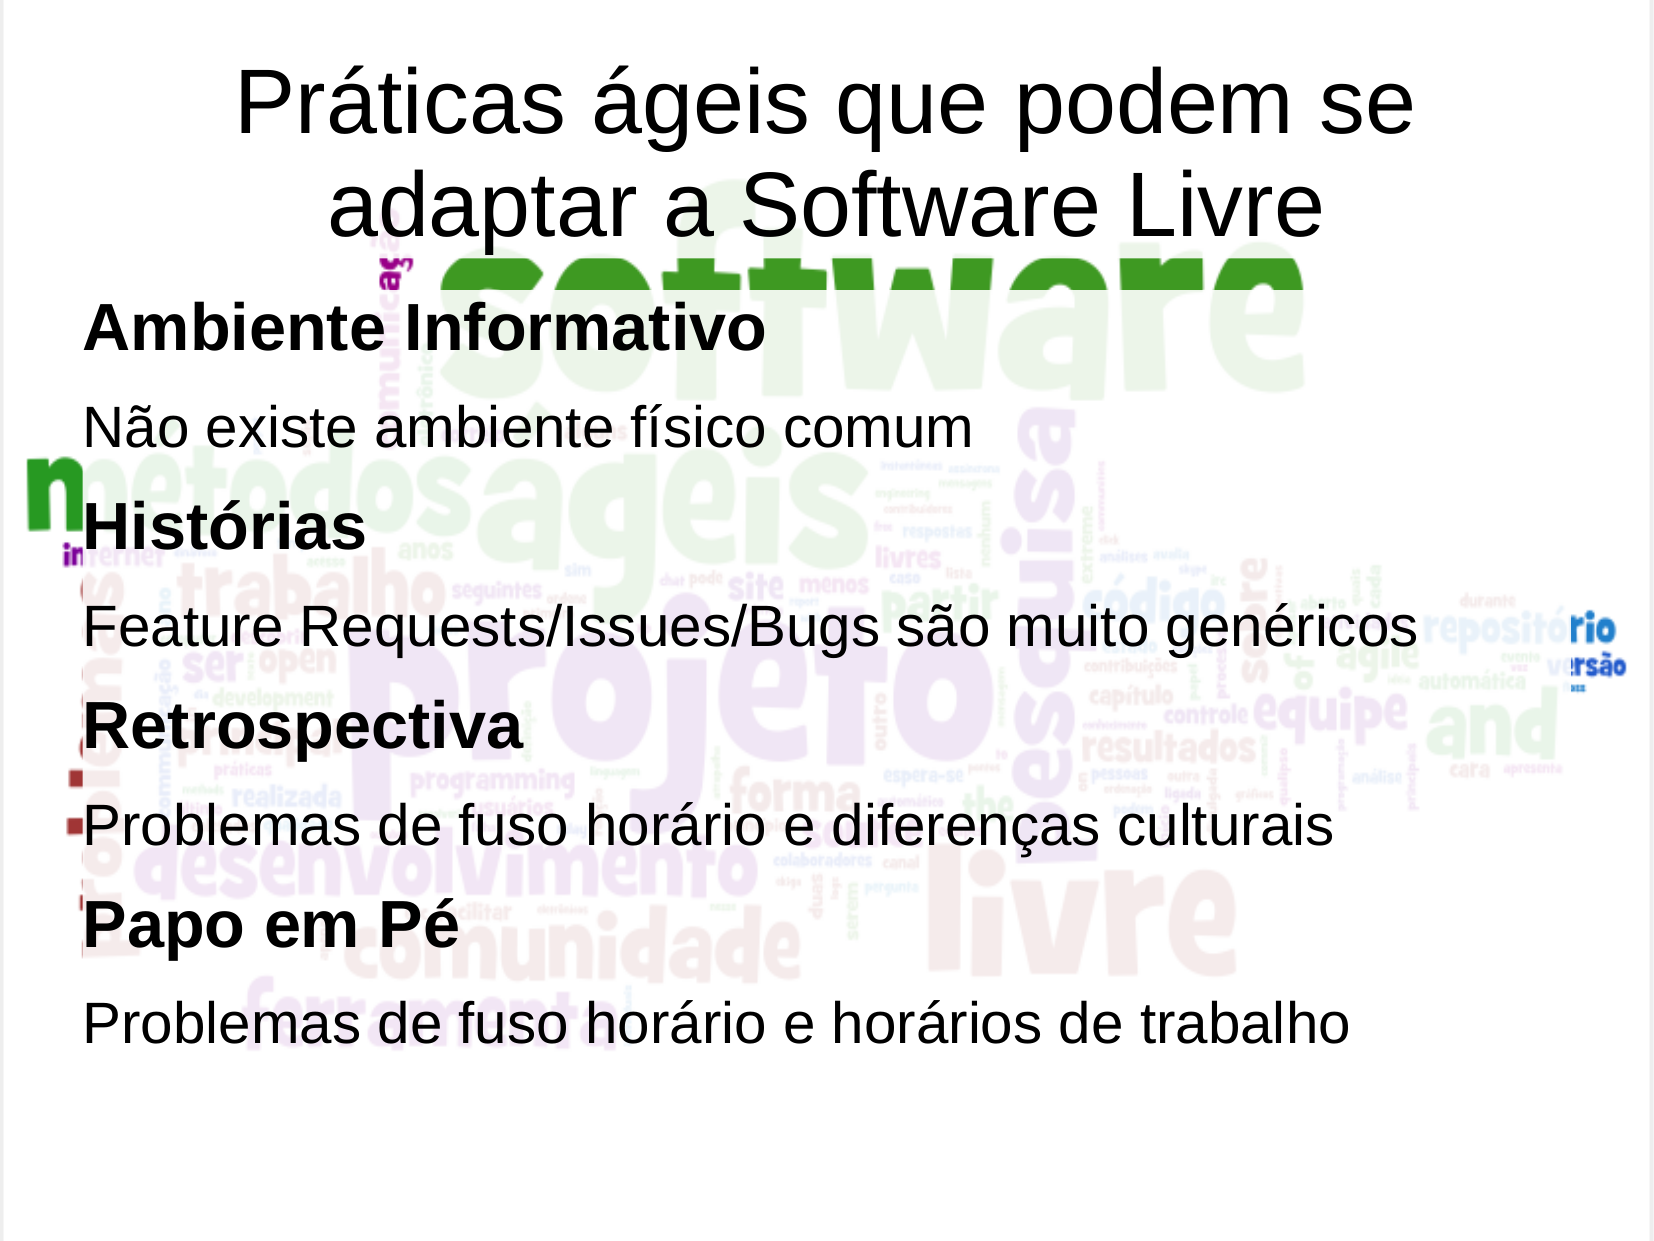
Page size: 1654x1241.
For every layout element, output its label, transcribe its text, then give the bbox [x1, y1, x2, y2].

list Ambiente Informativo Não existe ambiente físico comum Histórias Feature Requests/Issues/Bugs são muito genéricos Retrospectiva Problemas de fuso horário e diferenças culturais Papo em Pé Problemas de fuso horário e horários de trabalho [82, 290, 1571, 1094]
title Práticas ágeis que podem se adaptar a Software Livre [82, 47, 1571, 259]
picture [0, 0, 1654, 1241]
